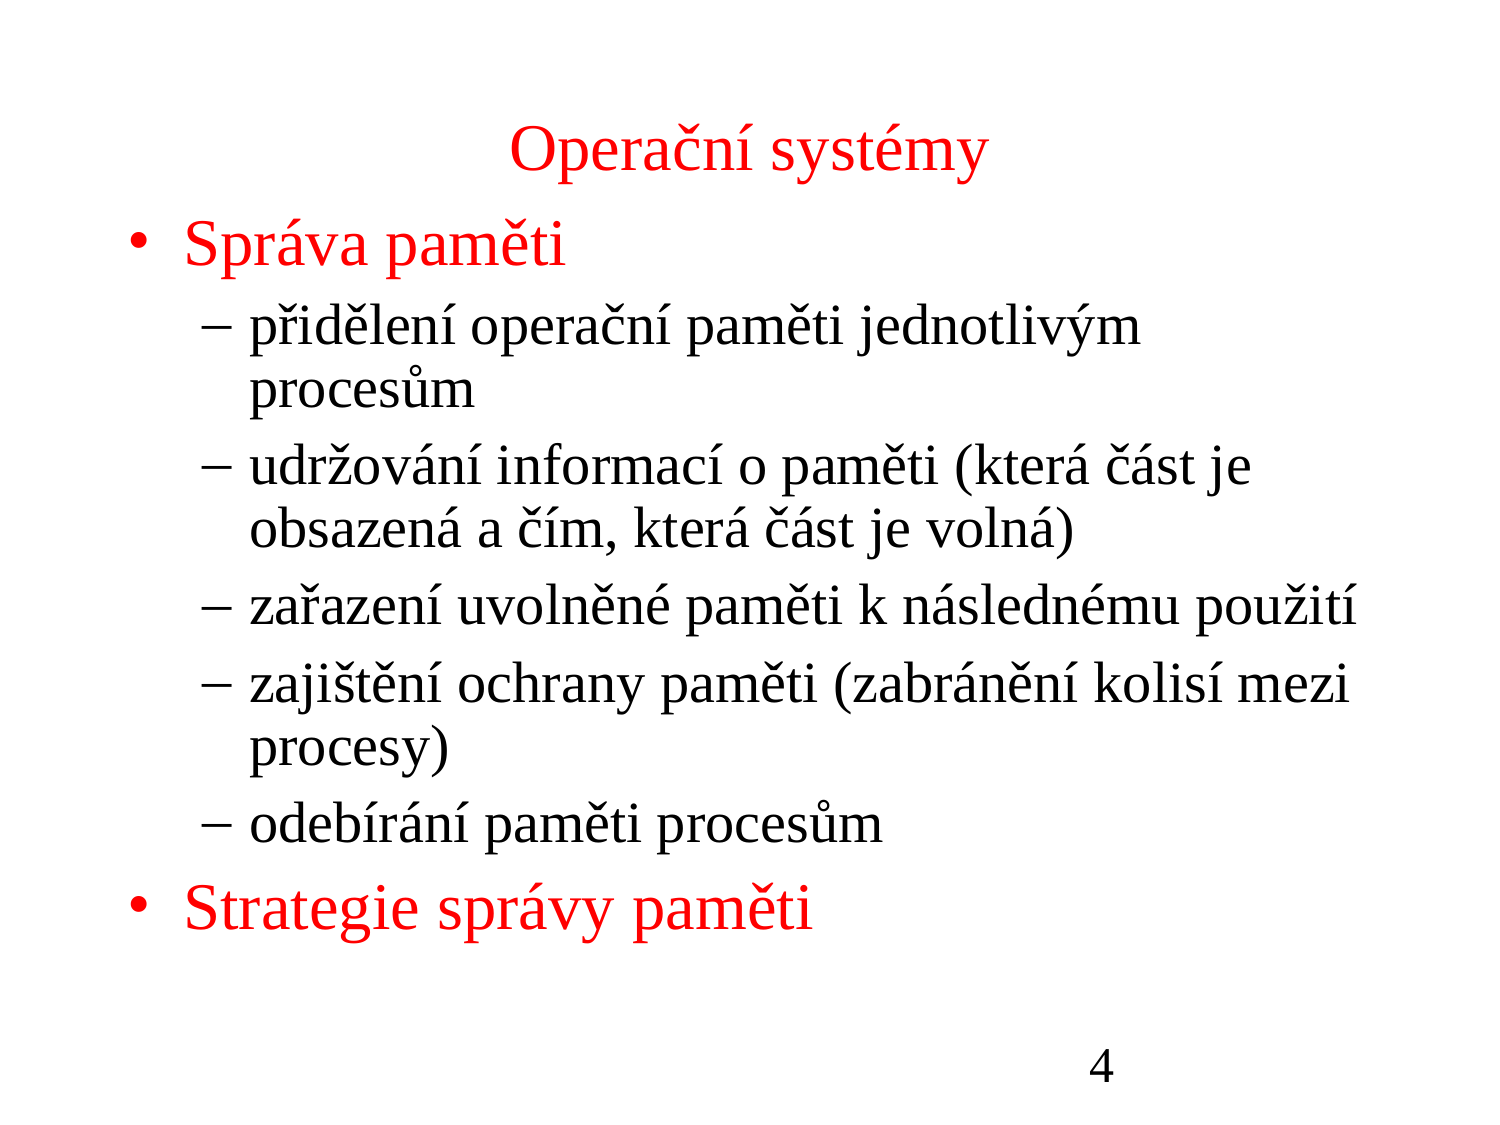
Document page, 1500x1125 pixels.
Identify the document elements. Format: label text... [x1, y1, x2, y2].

title Operační systémy [112, 49, 1388, 200]
list Správa paměti přidělení operační paměti jednotlivým procesům udržování informací o paměti (která část je obsazená a čím, která část je volná) zařazení uvolněné paměti k následnému použití zajištění ochrany paměti (zabránění kolisí mezi procesy) odebírání paměti procesům Strategie správy paměti [112, 200, 1388, 1000]
